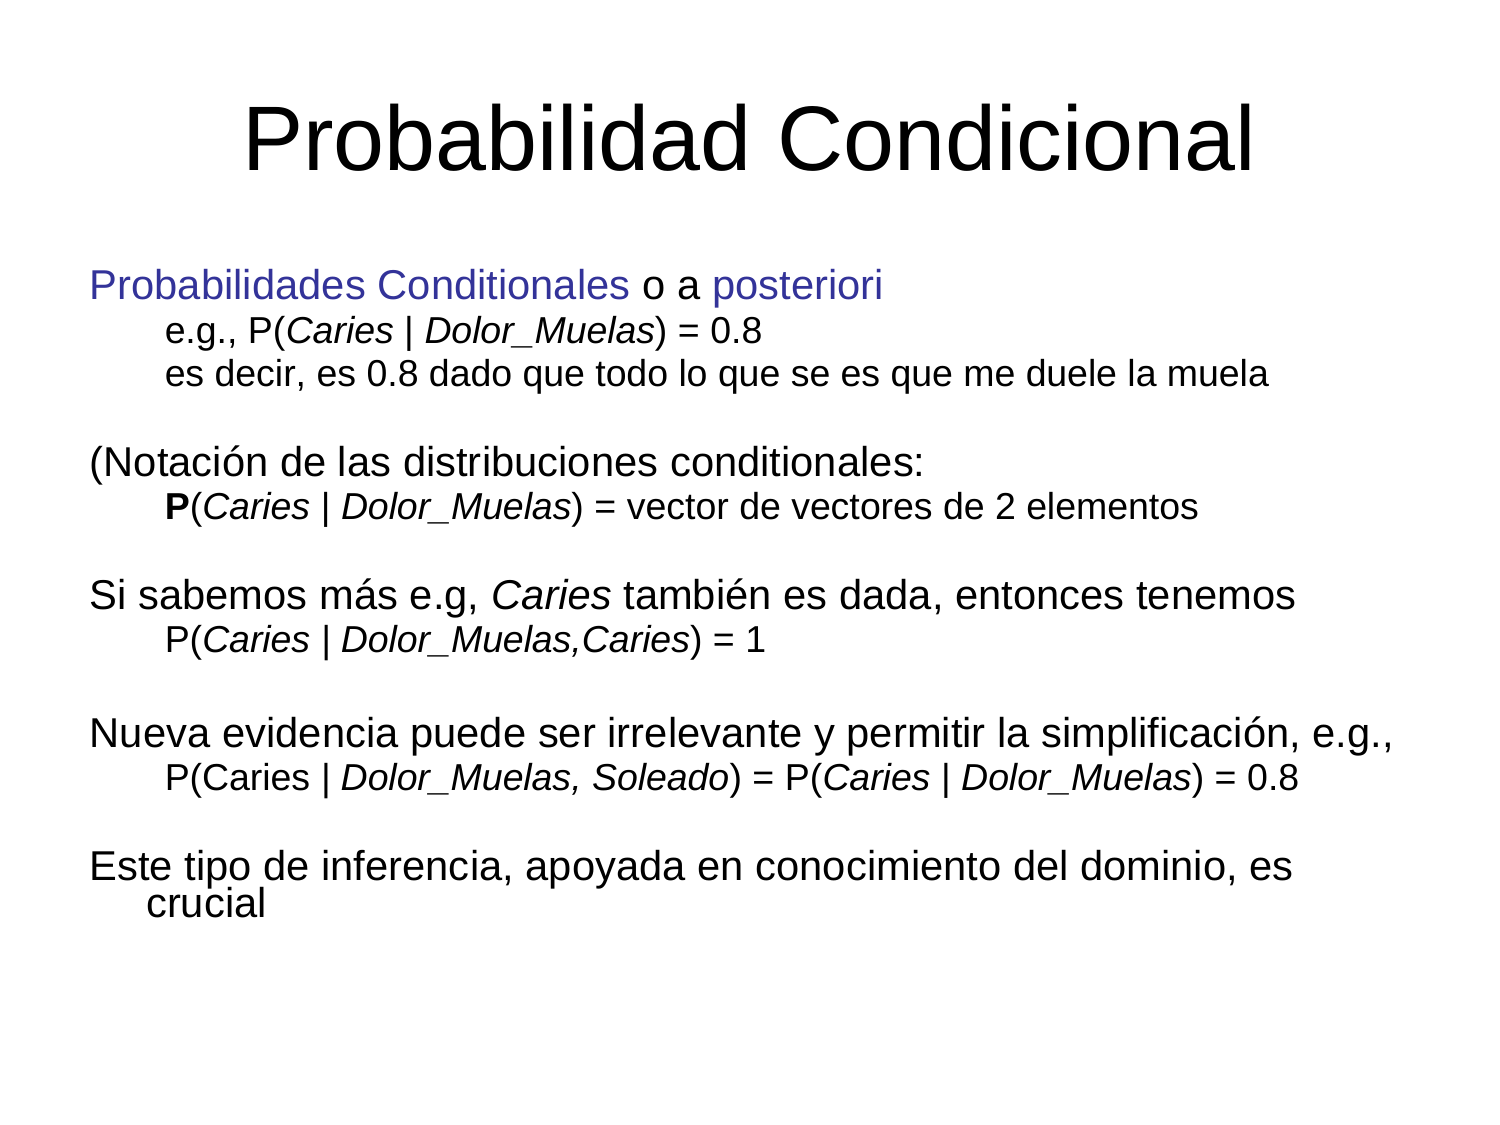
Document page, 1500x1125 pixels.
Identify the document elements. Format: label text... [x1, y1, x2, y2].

list Probabilidades Conditionales o a posteriori e.g., P(Caries | Dolor_Muelas) = 0.8 es decir, es 0.8 dado que todo lo que se es que me duele la muela (Notación de las distribuciones conditionales: P(Caries | Dolor_Muelas) = vector de vectores de 2 elementos Si sabemos más e.g, Caries también es dada, entonces tenemos P(Caries | Dolor_Muelas,Caries) = 1 Nueva evidencia puede ser irrelevante y permitir la simplificación, e.g., P(Caries | Dolor_Muelas, Soleado) = P(Caries | Dolor_Muelas) = 0.8 Este tipo de inferencia, apoyada en conocimiento del dominio, es crucial [75, 262, 1426, 1042]
title Probabilidad Condicional [75, 45, 1426, 233]
